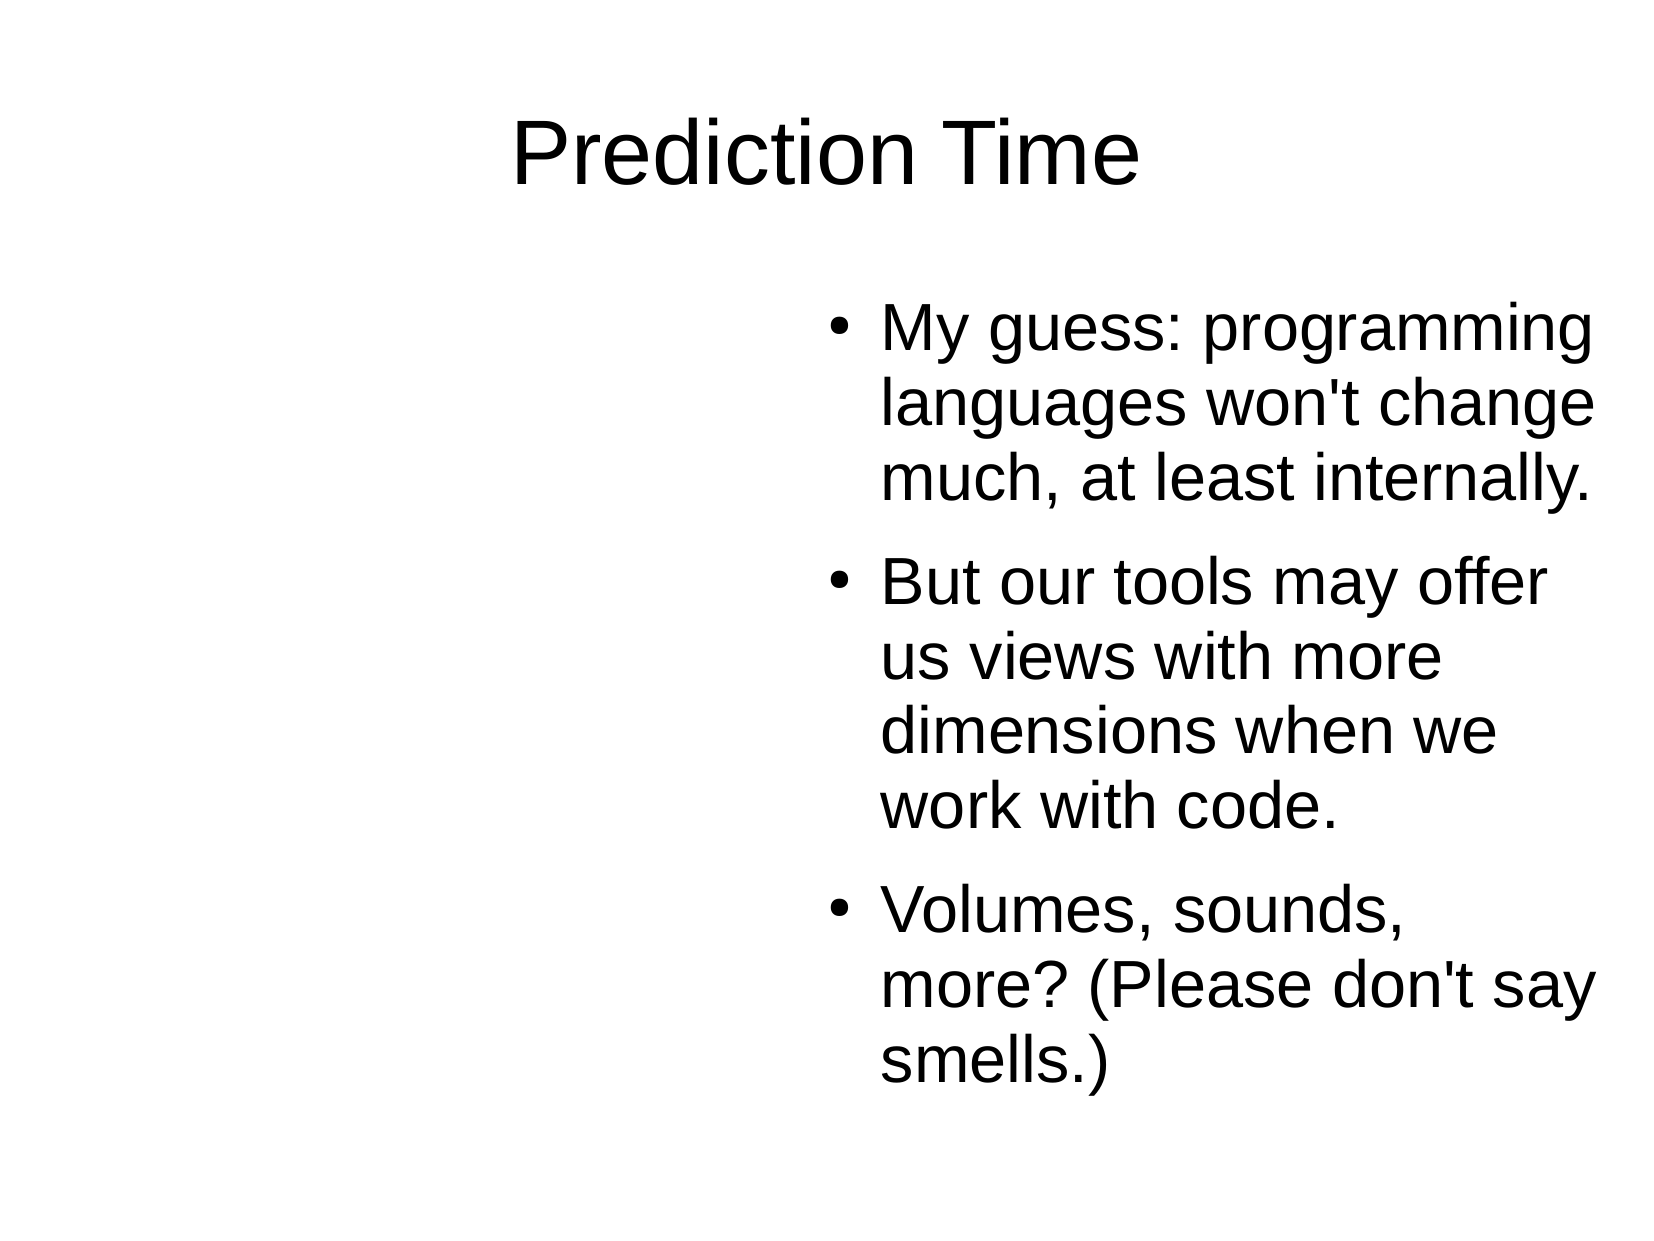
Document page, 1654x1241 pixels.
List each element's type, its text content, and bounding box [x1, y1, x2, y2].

list My guess: programming languages won't change much, at least internally. But our tools may offer us views with more dimensions when we work with code. Volumes, sounds, more? (Please don't say smells.) [810, 290, 1606, 1172]
title Prediction Time [82, 49, 1571, 257]
